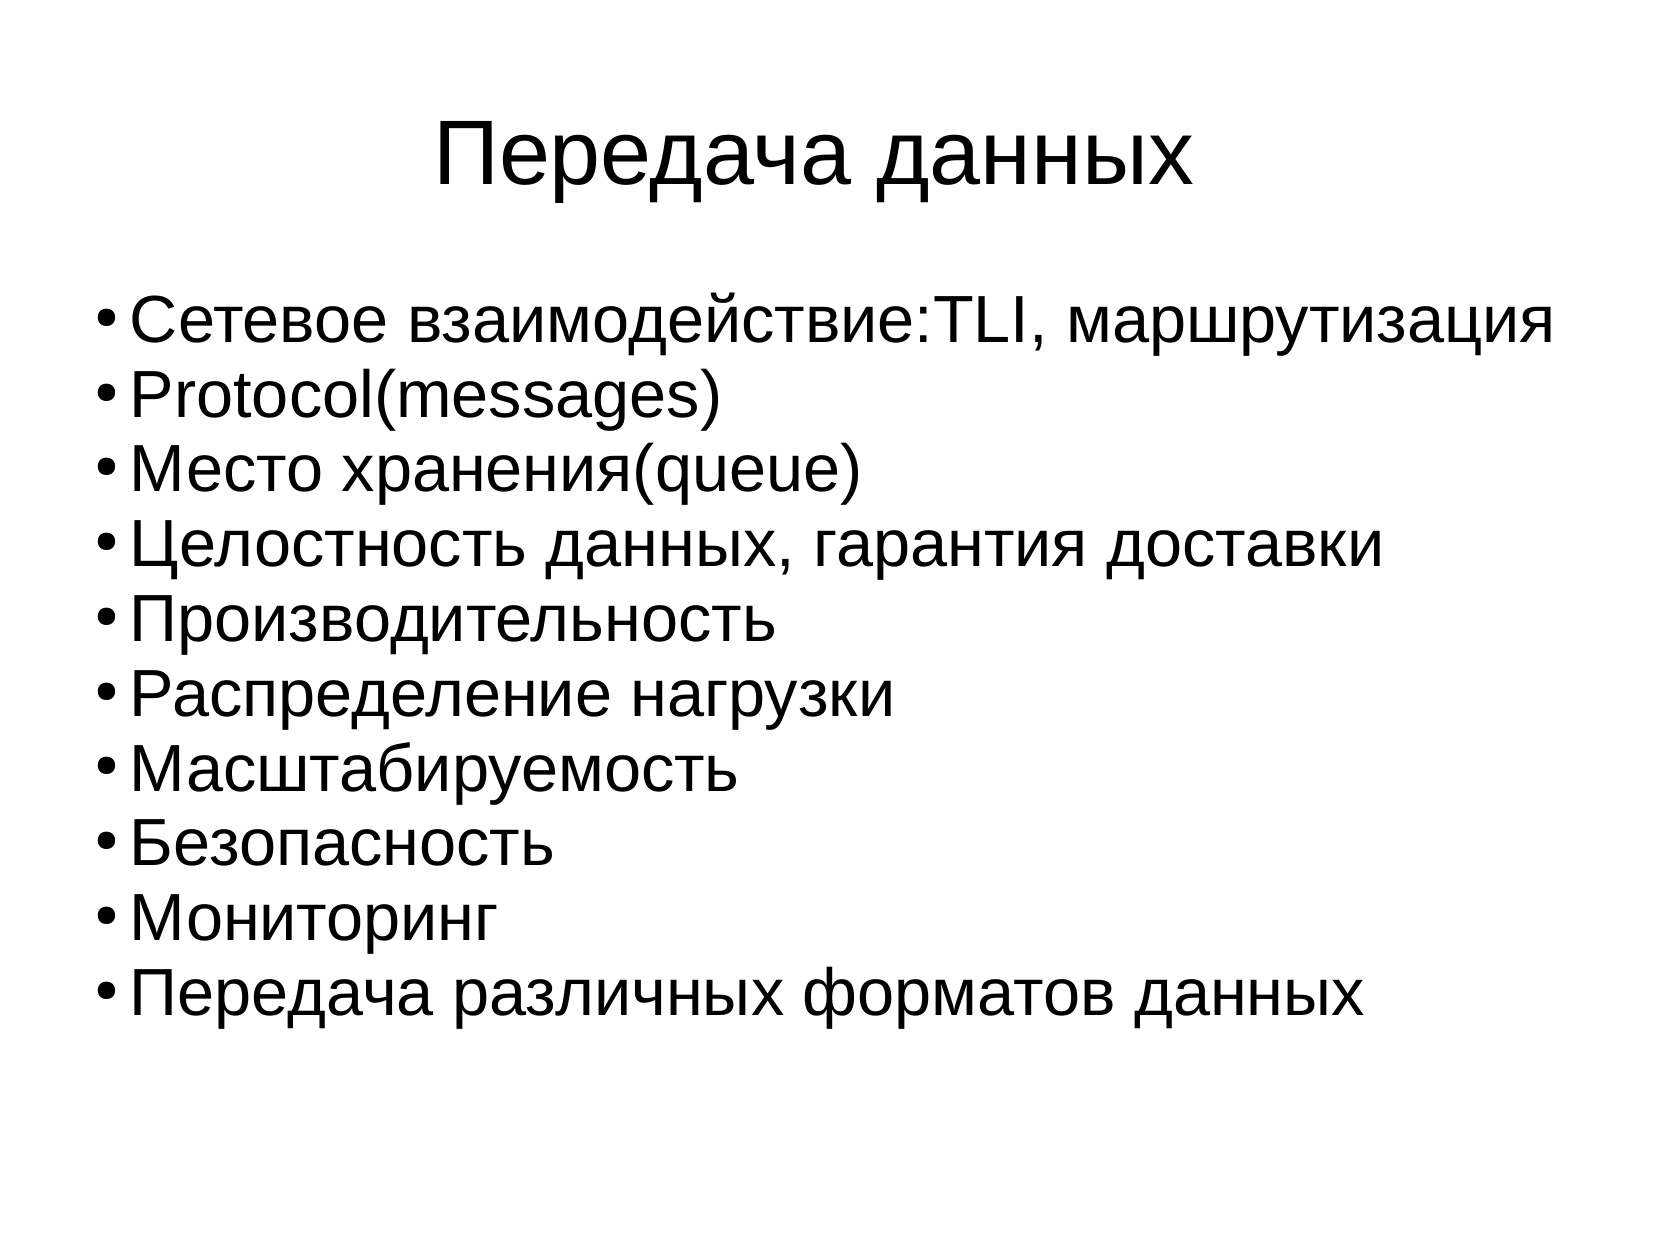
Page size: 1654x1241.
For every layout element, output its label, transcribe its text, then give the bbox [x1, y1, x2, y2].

subtitle Сетевое взаимодействие:TLI, маршрутизация Protocol(messages) Место хранения(queue) Целостность данных, гарантия доставки Производительность Распределение нагрузки Масштабируемость Безопасность Мониторинг Передача различных форматов данных [94, 243, 1583, 1218]
title Передача данных [82, 49, 1571, 257]
